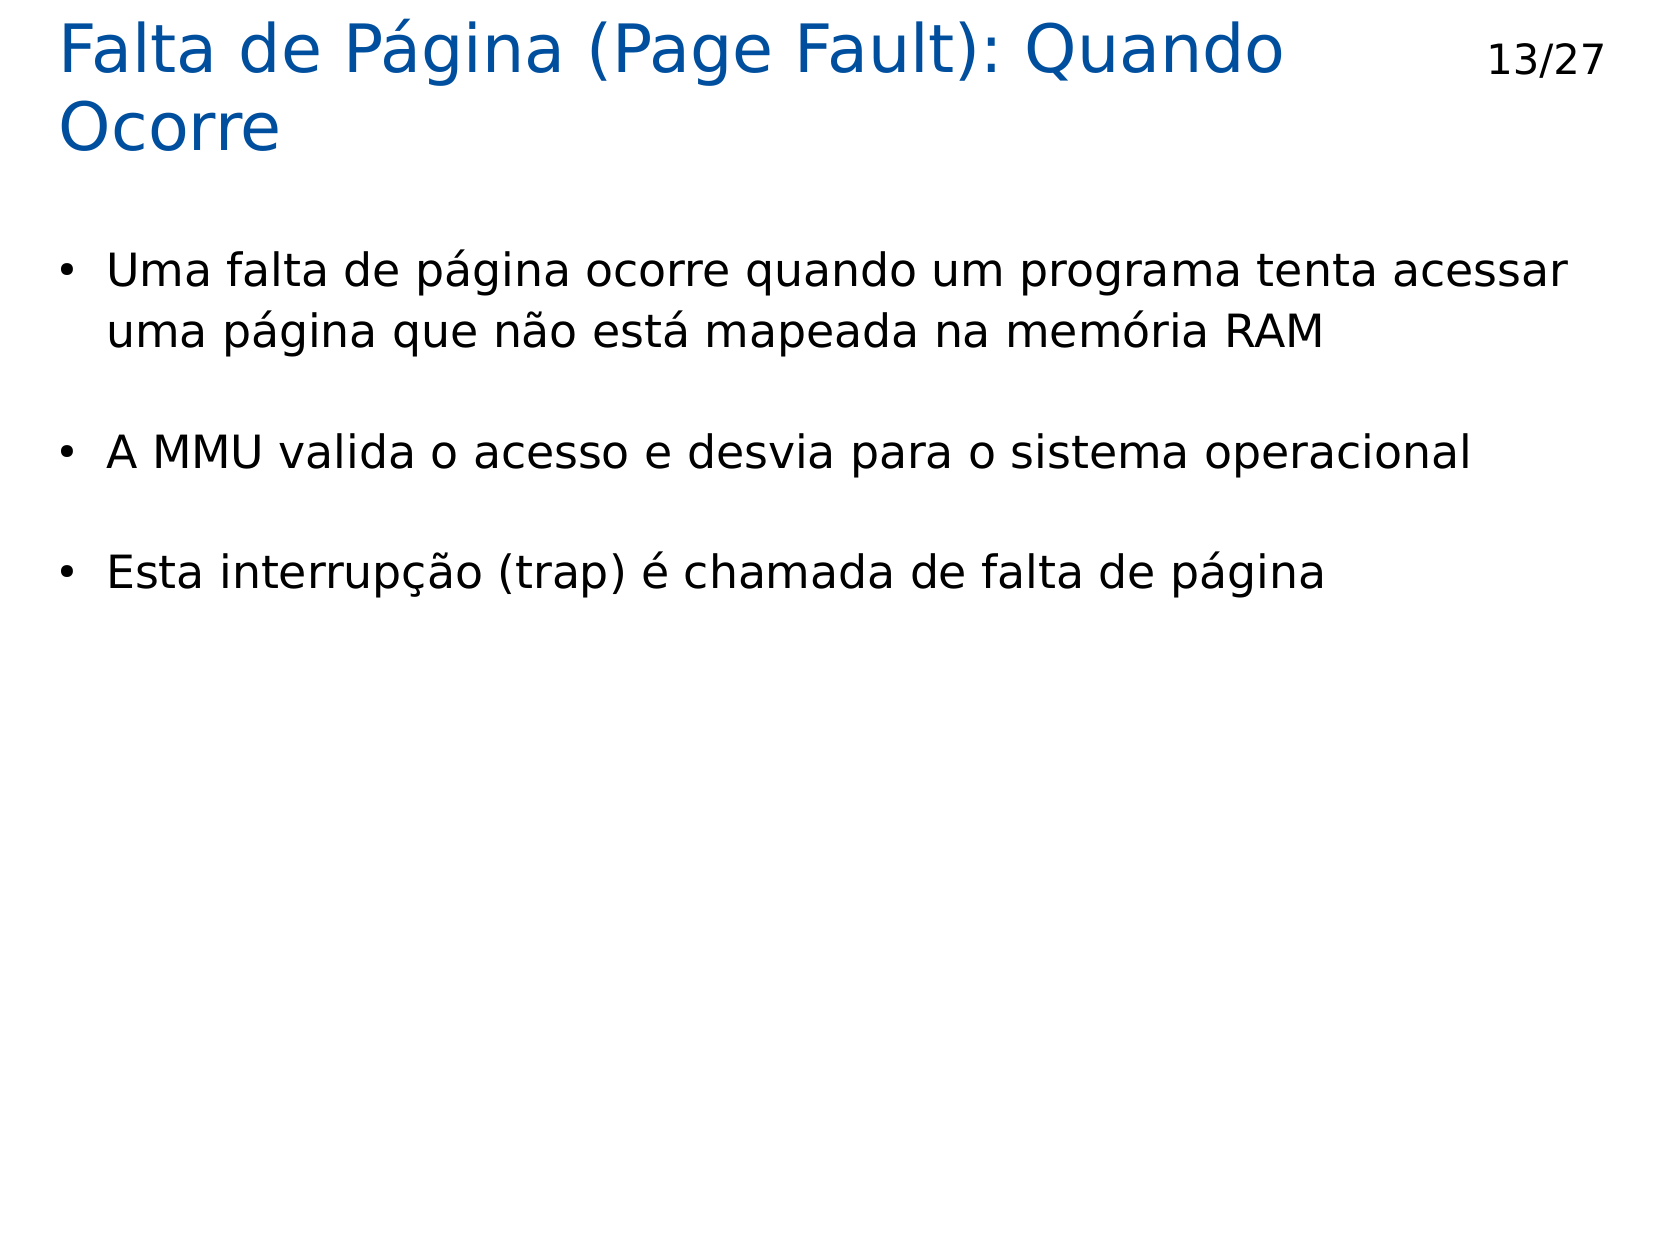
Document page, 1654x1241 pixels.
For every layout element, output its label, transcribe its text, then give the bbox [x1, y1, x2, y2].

title Falta de Página (Page Fault): Quando Ocorre [59, 10, 1506, 167]
list Uma falta de página ocorre quando um programa tenta acessar uma página que não está mapeada na memória RAM A MMU valida o acesso e desvia para o sistema operacional Esta interrupção (trap) é chamada de falta de página [59, 236, 1595, 1211]
